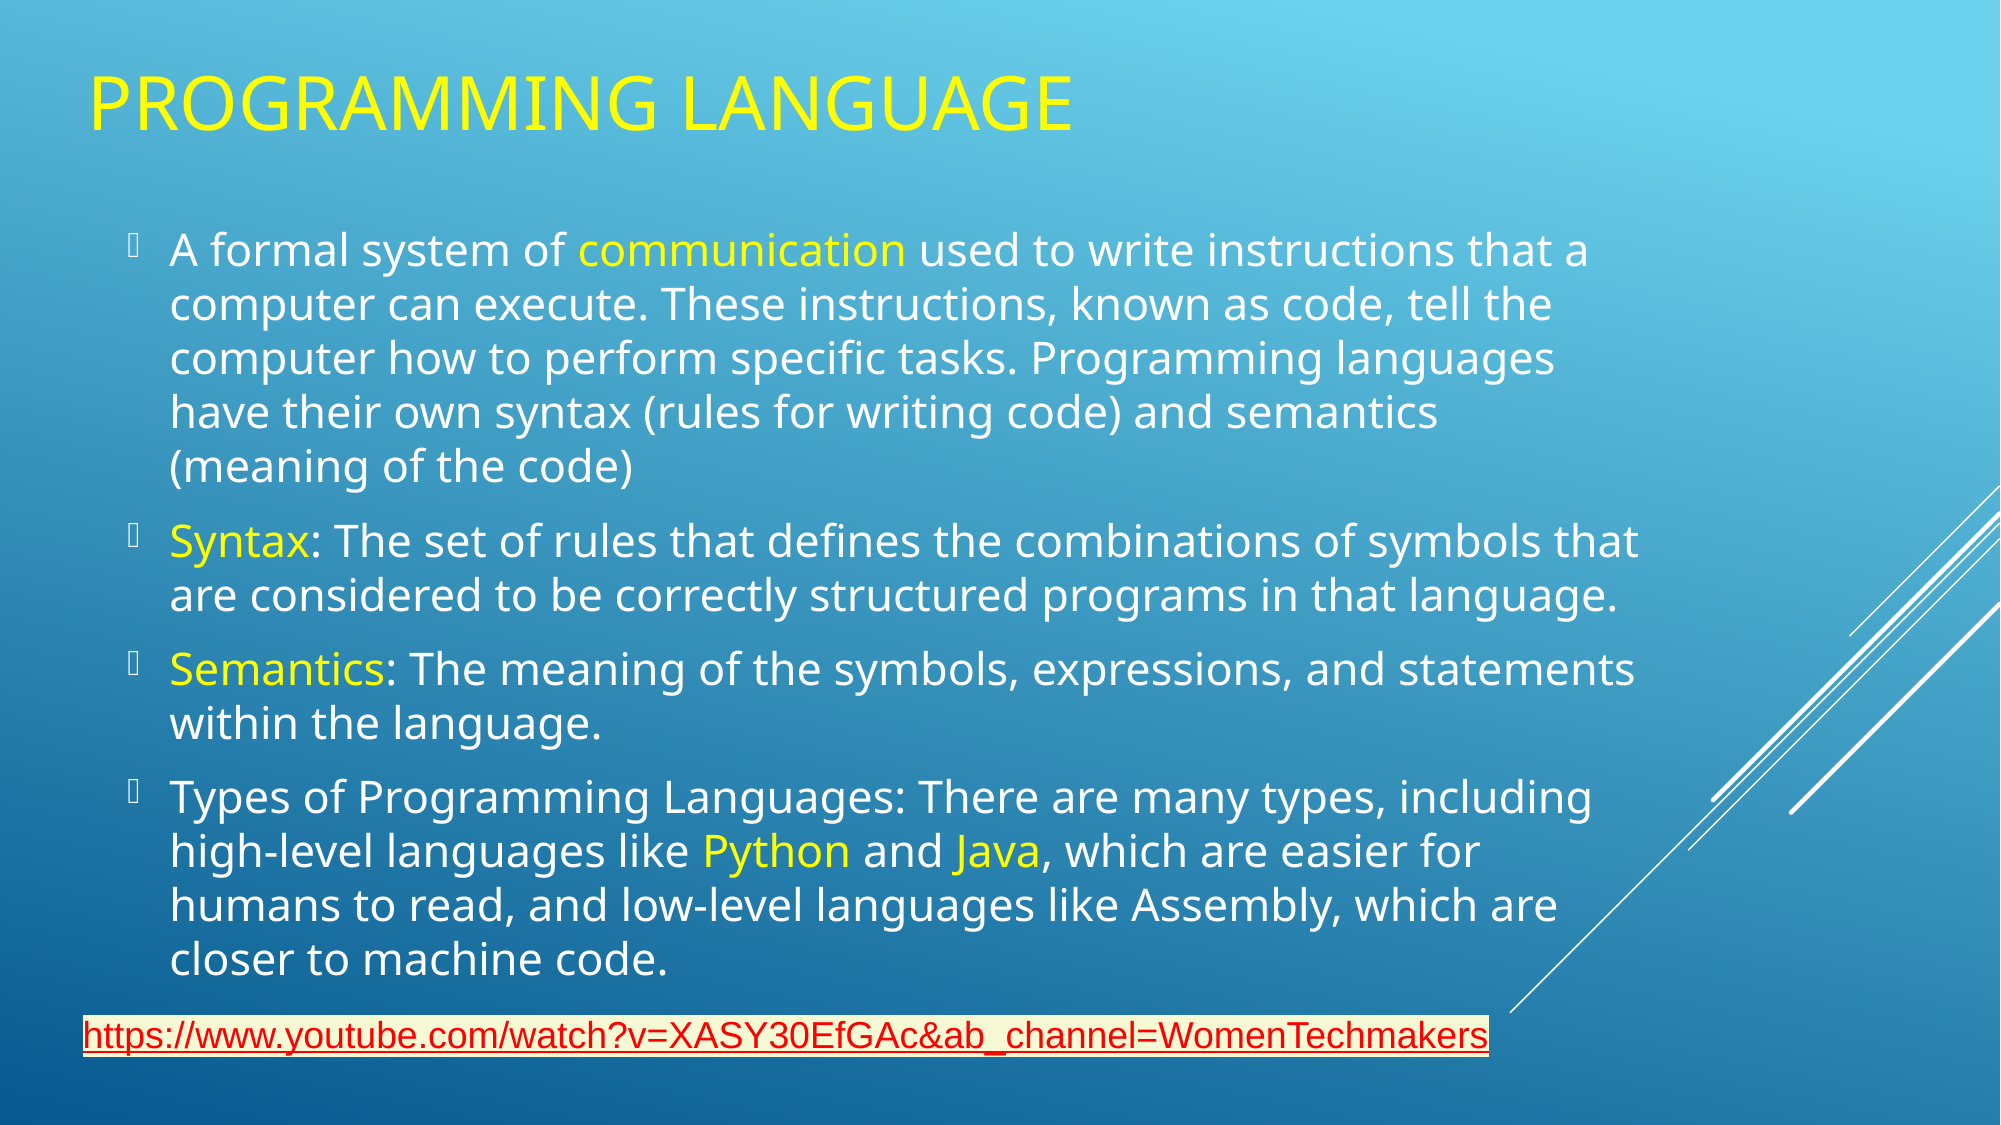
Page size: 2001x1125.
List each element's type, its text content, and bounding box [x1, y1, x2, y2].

title Programming Language [72, 16, 1853, 185]
text_box https://www.youtube.com/watch?v=XASY30EfGAc&ab_channel=WomenTechmakers [68, 1003, 1743, 1115]
list A formal system of communication used to write instructions that a computer can execute. These instructions, known as code, tell the computer how to perform specific tasks. Programming languages have their own syntax (rules for writing code) and semantics (meaning of the code) Syntax: The set of rules that defines the combinations of symbols that are considered to be correctly structured programs in that language. Semantics: The meaning of the symbols, expressions, and statements within the language. Types of Programming Languages: There are many types, including high-level languages like Python and Java, which are easier for humans to read, and low-level languages like Assembly, which are closer to machine code. [112, 214, 1664, 1003]
